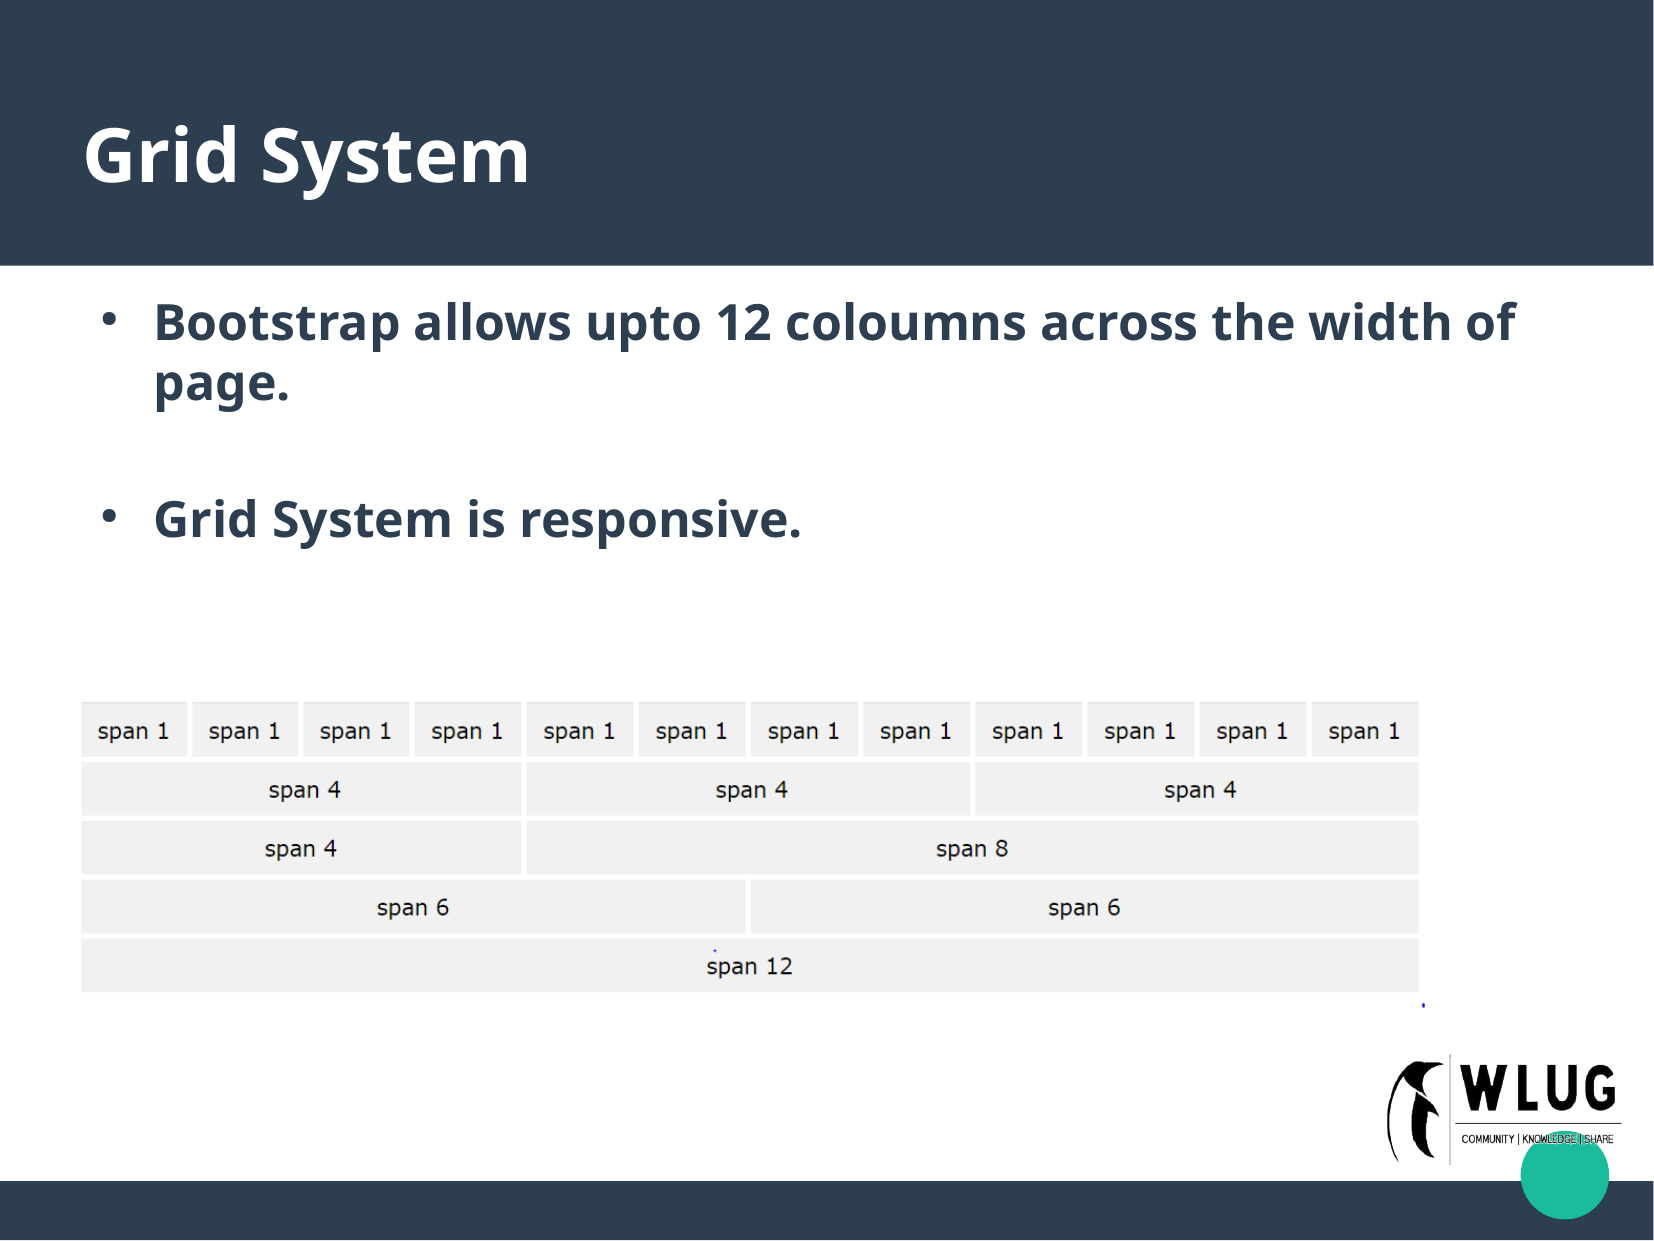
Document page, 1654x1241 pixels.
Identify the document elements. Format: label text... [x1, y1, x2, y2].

title Grid System [82, 49, 1571, 257]
picture [75, 698, 1425, 1010]
list Bootstrap allows upto 12 coloumns across the width of page. Grid System is responsive. [82, 290, 1571, 1010]
picture [1371, 1046, 1630, 1170]
